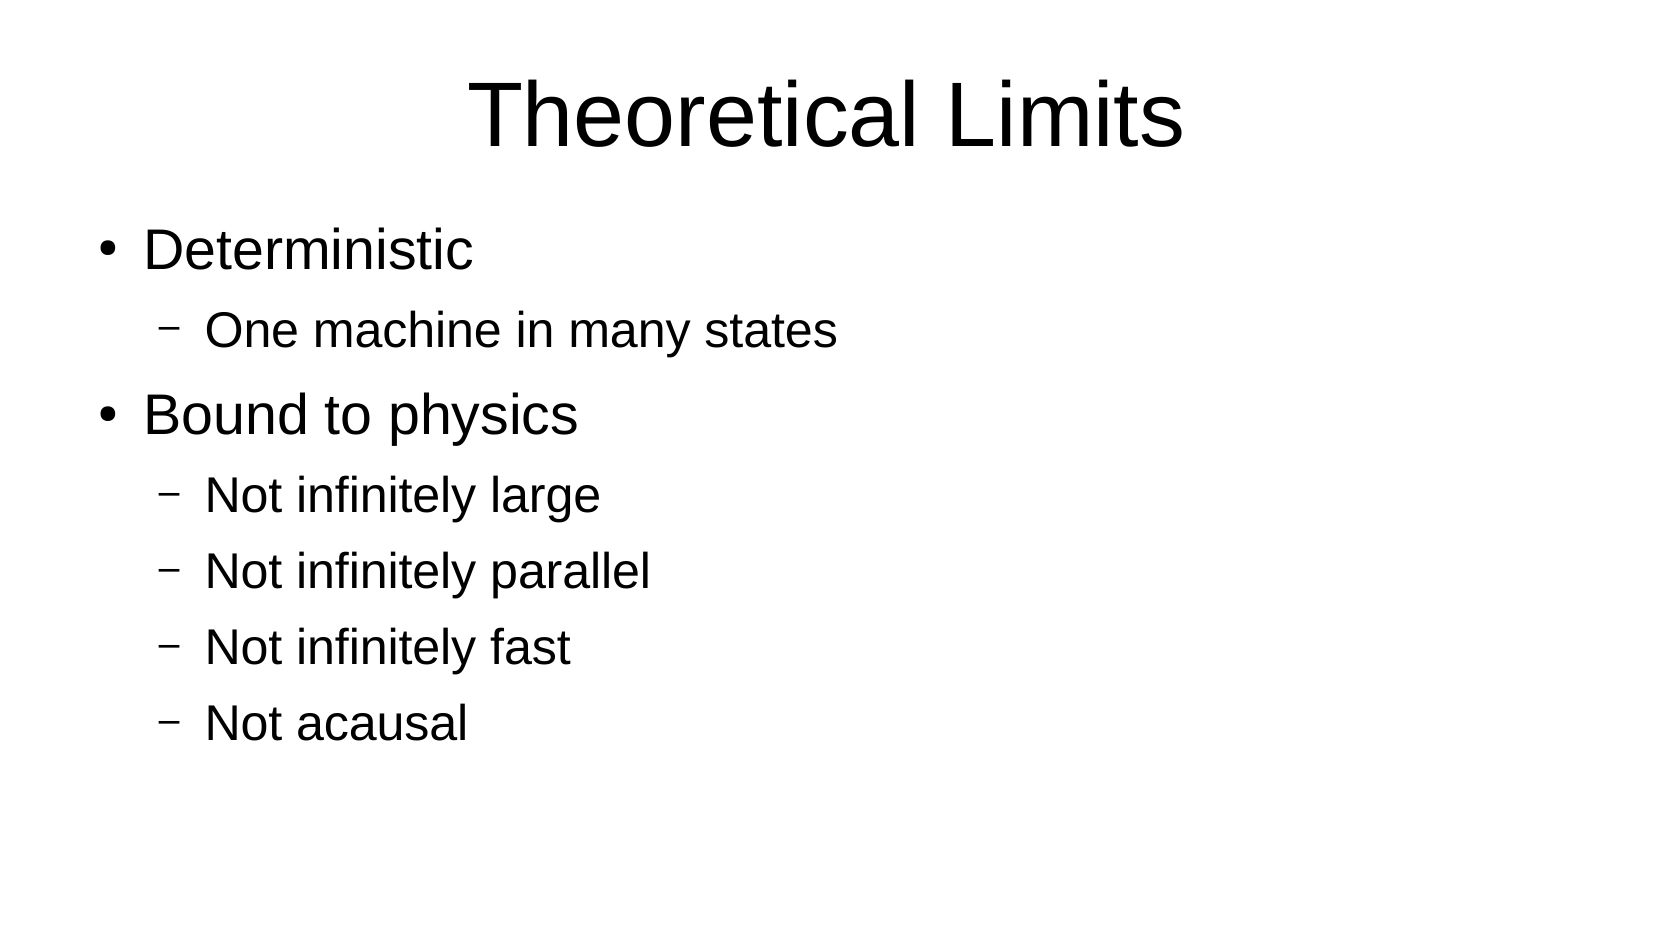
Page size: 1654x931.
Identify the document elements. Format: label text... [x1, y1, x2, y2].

title Theoretical Limits [82, 37, 1571, 193]
list Deterministic One machine in many states Bound to physics Not infinitely large Not infinitely parallel Not infinitely fast Not acausal [82, 217, 1571, 758]
